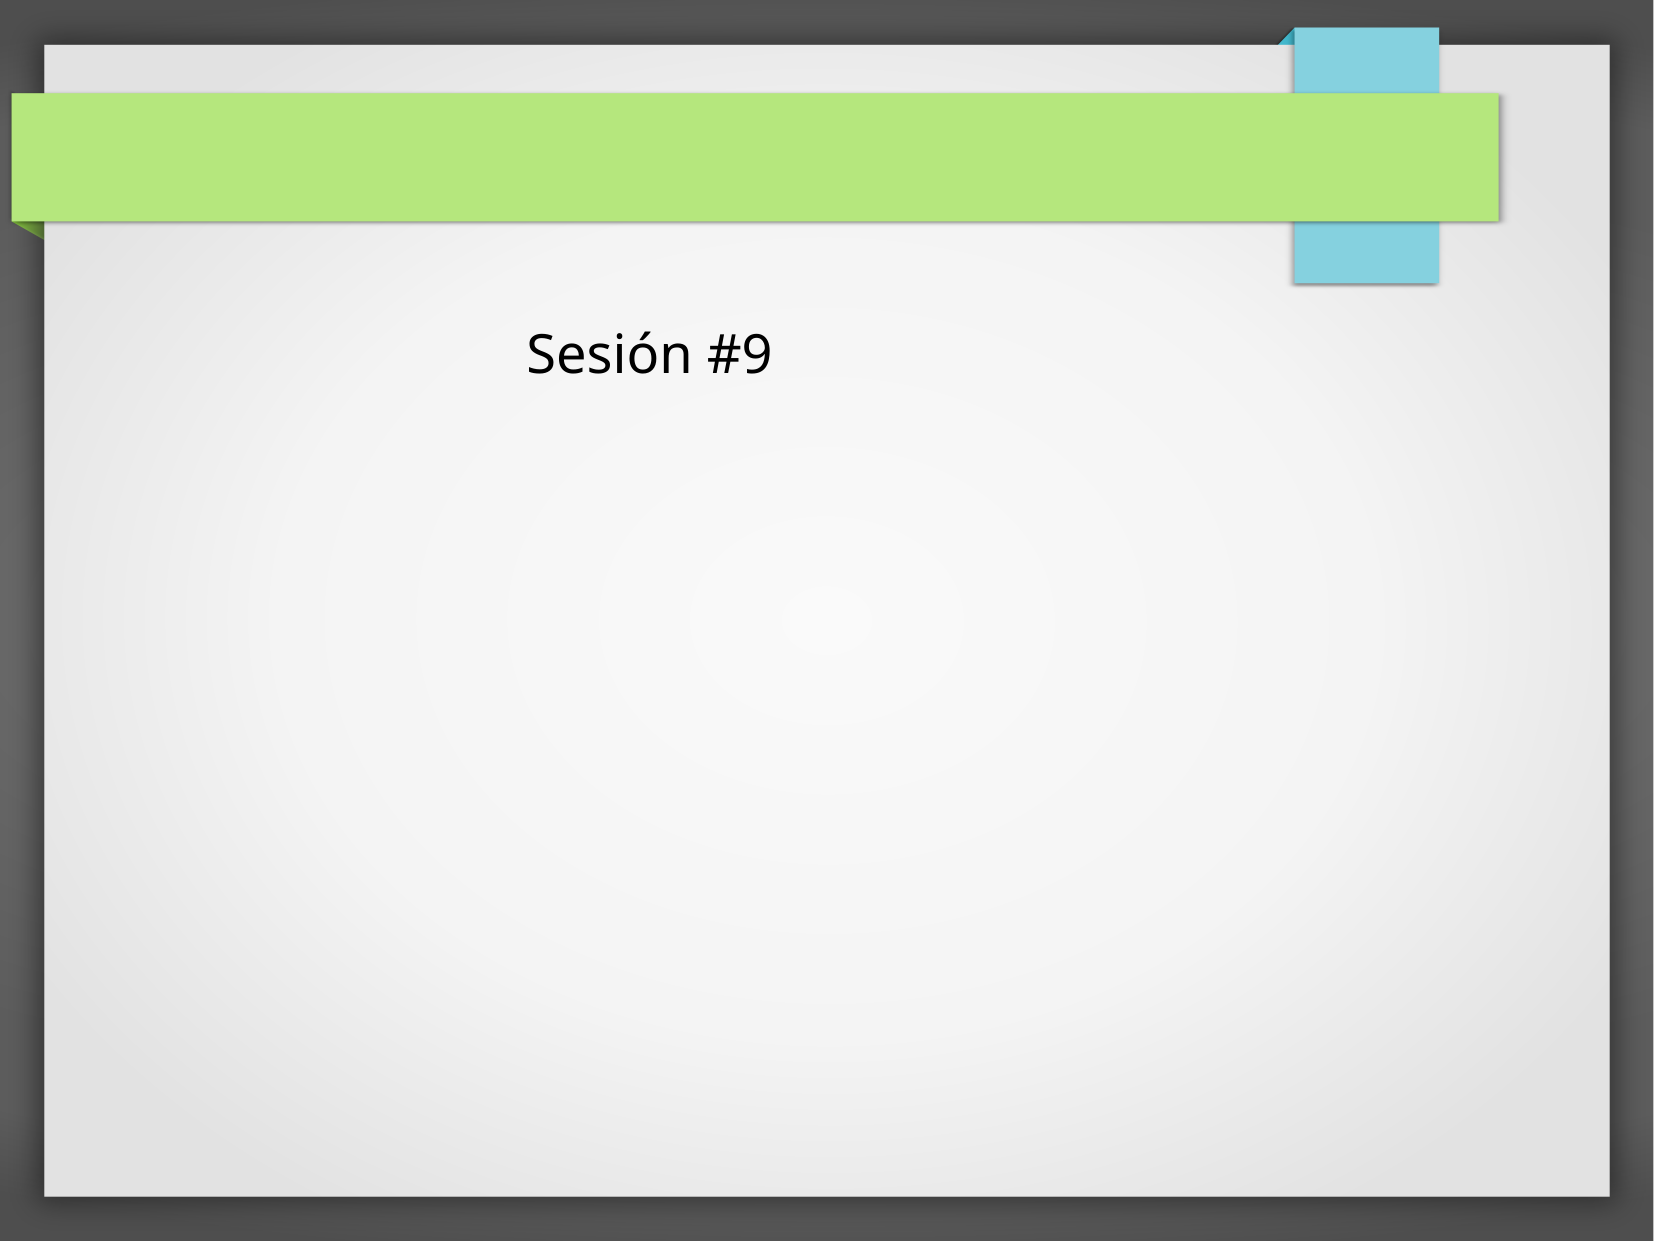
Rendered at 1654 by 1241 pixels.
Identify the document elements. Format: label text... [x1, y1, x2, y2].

subtitle Sesión #9 [70, 106, 1229, 1063]
picture [0, 0, 1654, 1241]
